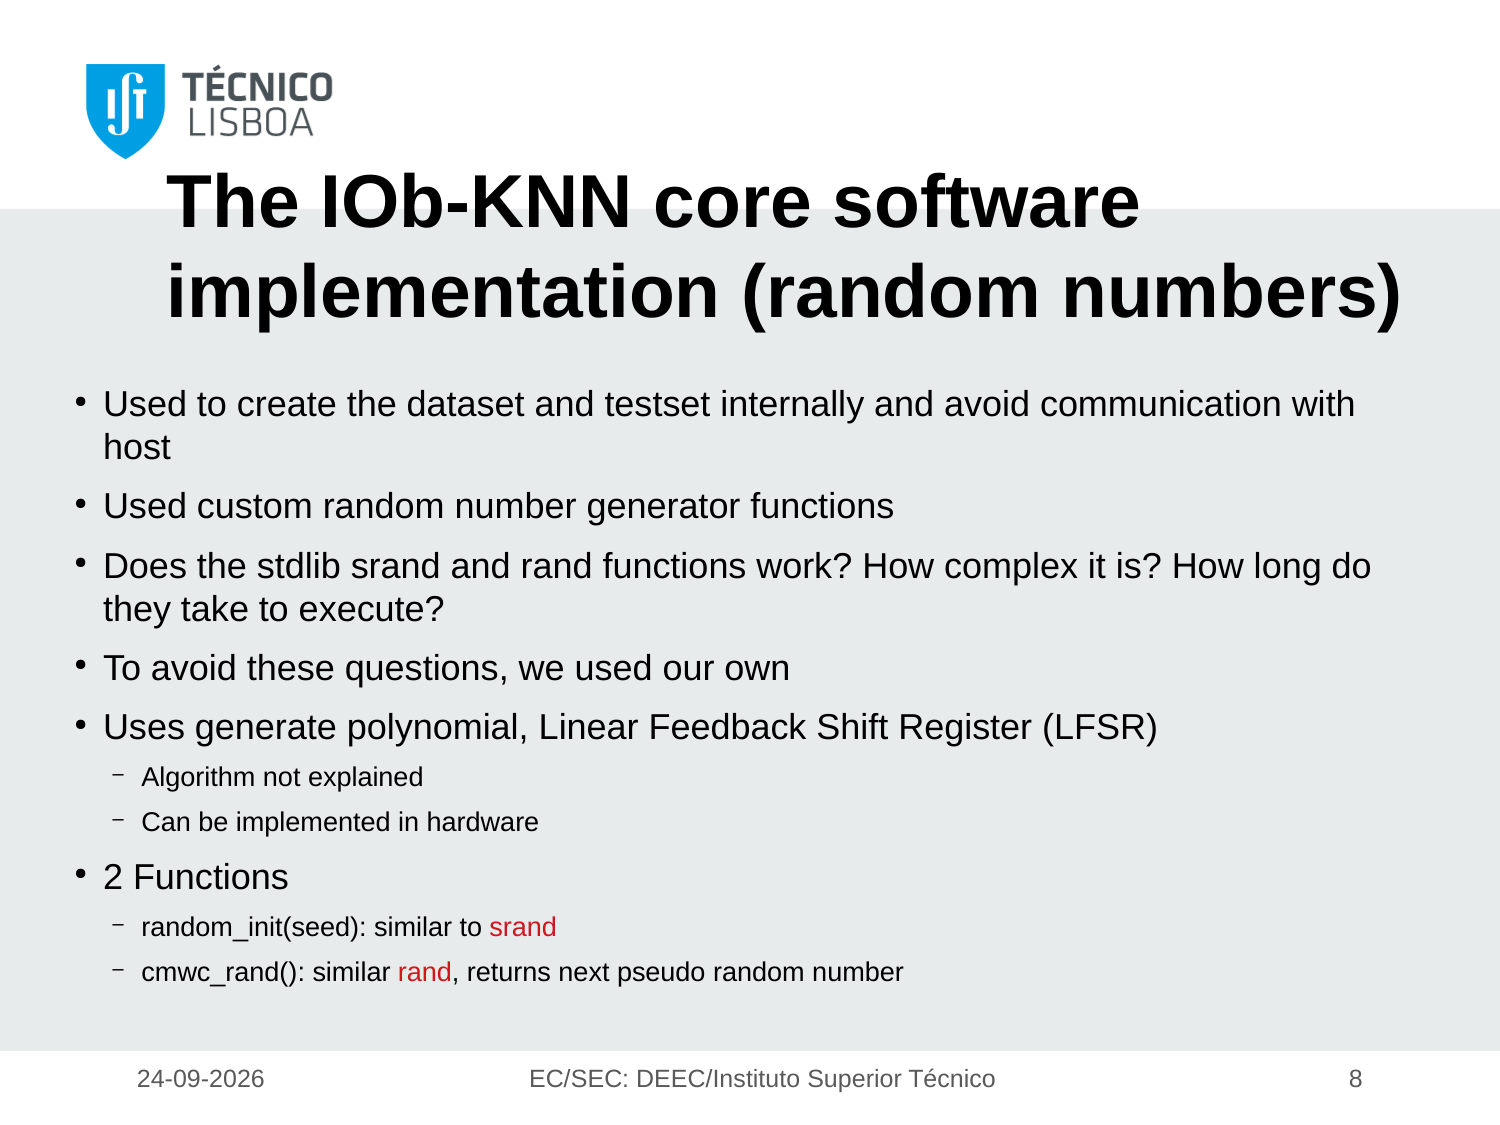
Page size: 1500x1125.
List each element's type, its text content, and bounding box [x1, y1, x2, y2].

slide_number <number> [1077, 1052, 1378, 1103]
title The IOb-KNN core software implementation (random numbers) [151, 171, 1466, 314]
picture [0, 0, 1500, 1125]
footer EC/SEC: DEEC/Instituto Superior Técnico [512, 1052, 1021, 1103]
list Used to create the dataset and testset internally and avoid communication with host Used custom random number generator functions Does the stdlib srand and rand functions work? How complex it is? How long do they take to execute? To avoid these questions, we used our own Uses generate polynomial, Linear Feedback Shift Register (LFSR) Algorithm not explained Can be implemented in hardware 2 Functions random_init(seed): similar to srand cmwc_rand(): similar rand, returns next pseudo random number [64, 380, 1388, 995]
slide_number 27-10-2020 [121, 1052, 425, 1103]
